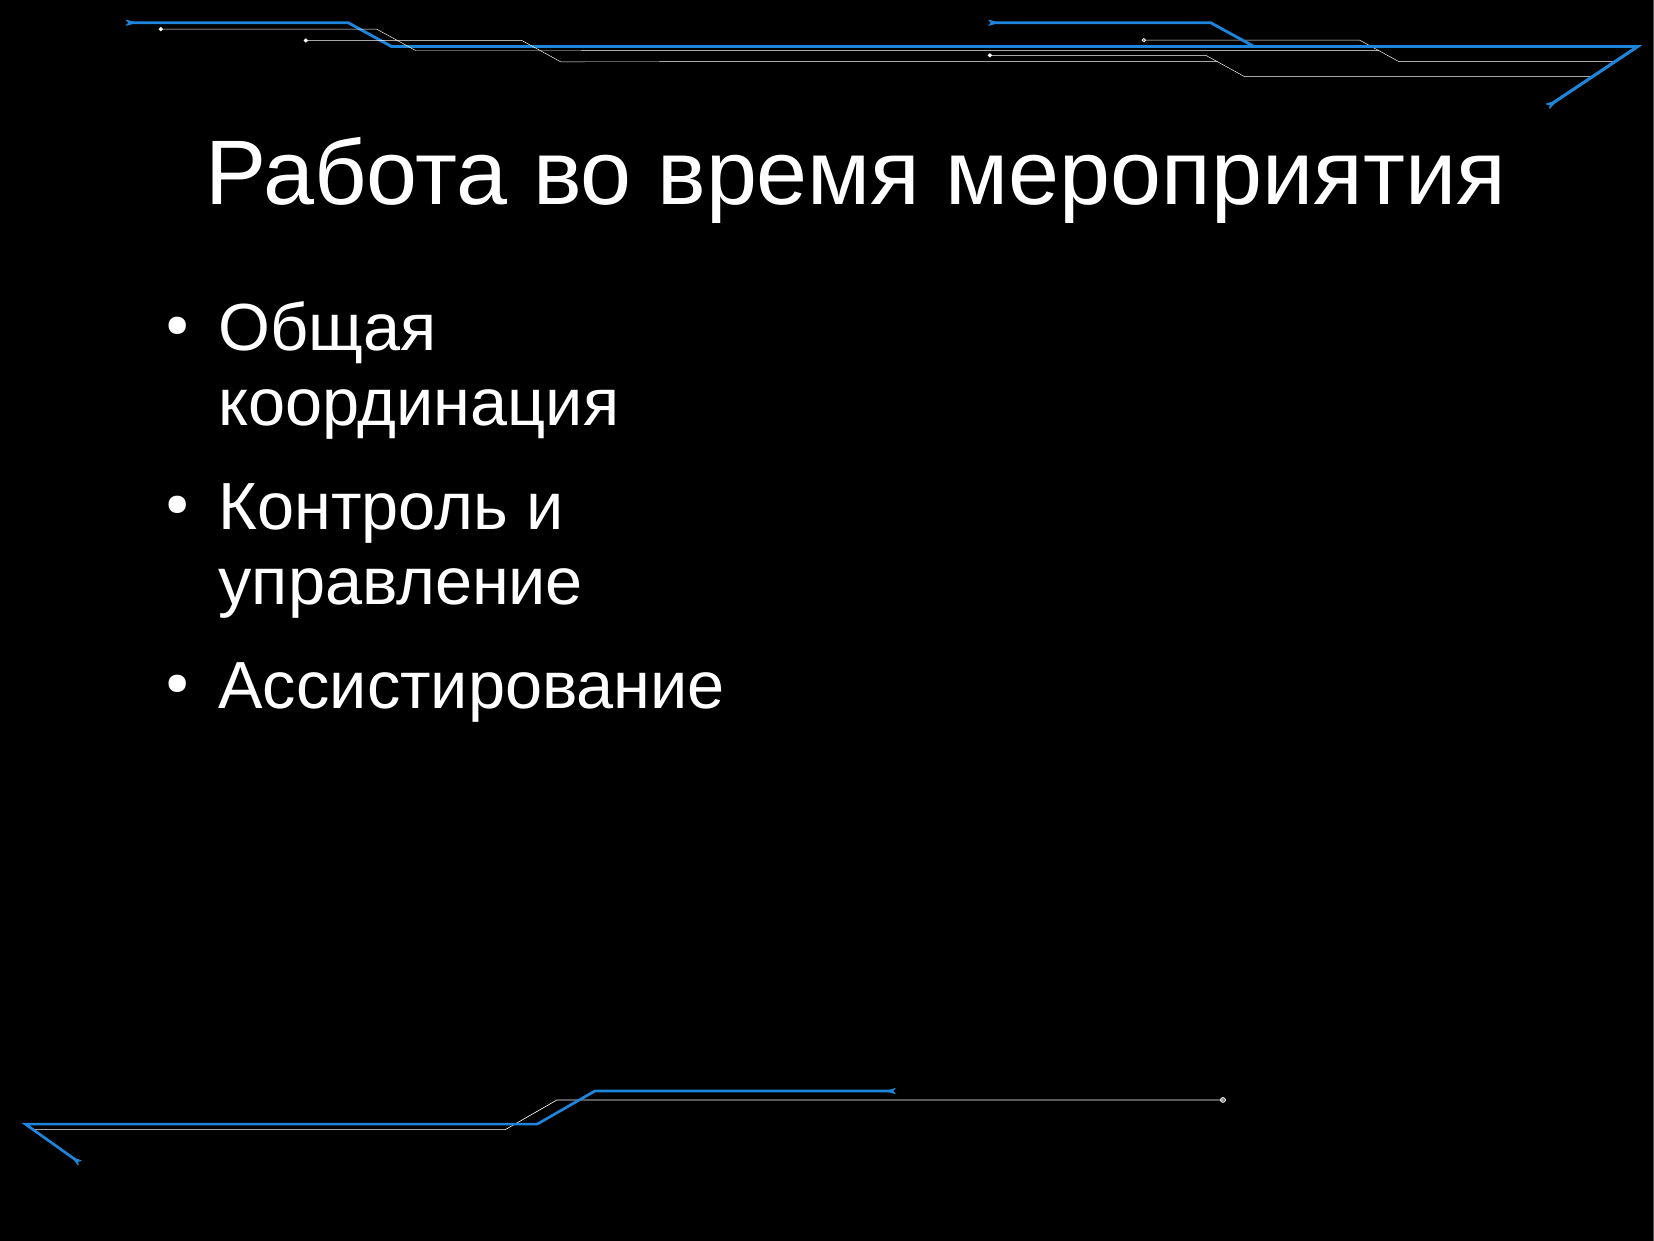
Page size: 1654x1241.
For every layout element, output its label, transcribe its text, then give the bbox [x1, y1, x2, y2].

title Работа во время мероприятия [147, 84, 1565, 262]
list Общая координация Контроль и управление Ассистирование [147, 289, 840, 1010]
